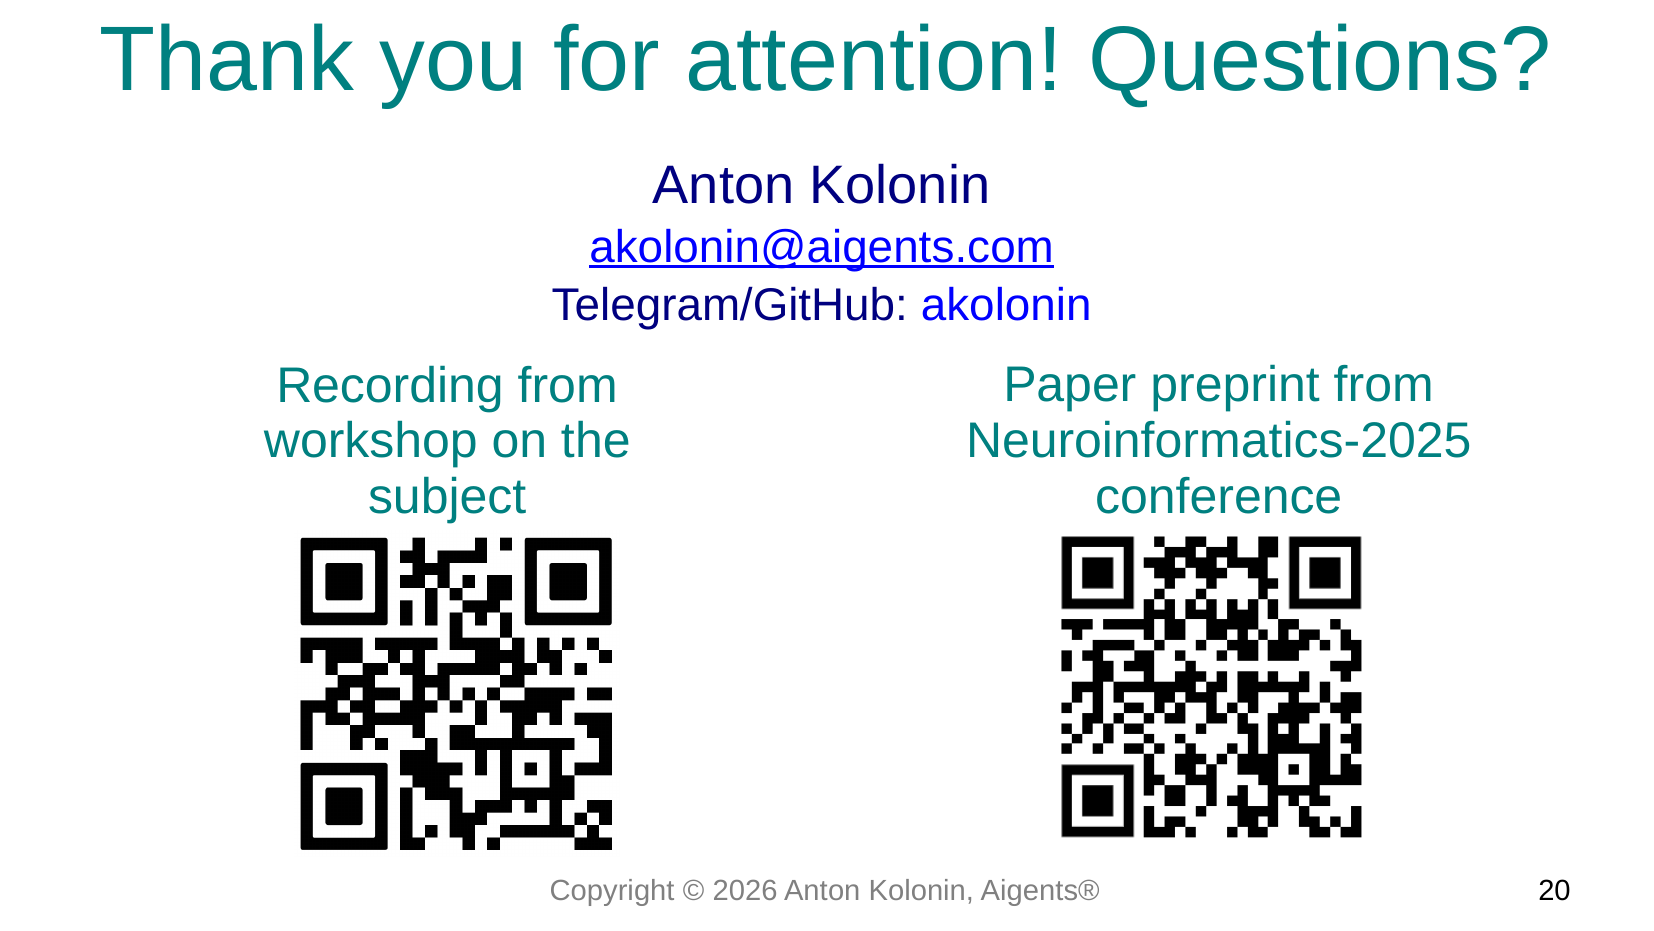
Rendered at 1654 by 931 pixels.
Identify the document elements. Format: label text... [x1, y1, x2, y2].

text_box Thank you for attention! Questions? [0, 0, 1654, 151]
text_box Recording from workshop on the subject [165, 349, 729, 532]
text_box Anton Kolonin akolonin@aigents.com Telegram/GitHub: akolonin [256, 151, 1388, 382]
picture [1050, 524, 1375, 852]
picture [294, 530, 620, 857]
text_box Paper preprint from Neuroinformatics-2025 conference [825, 349, 1613, 663]
